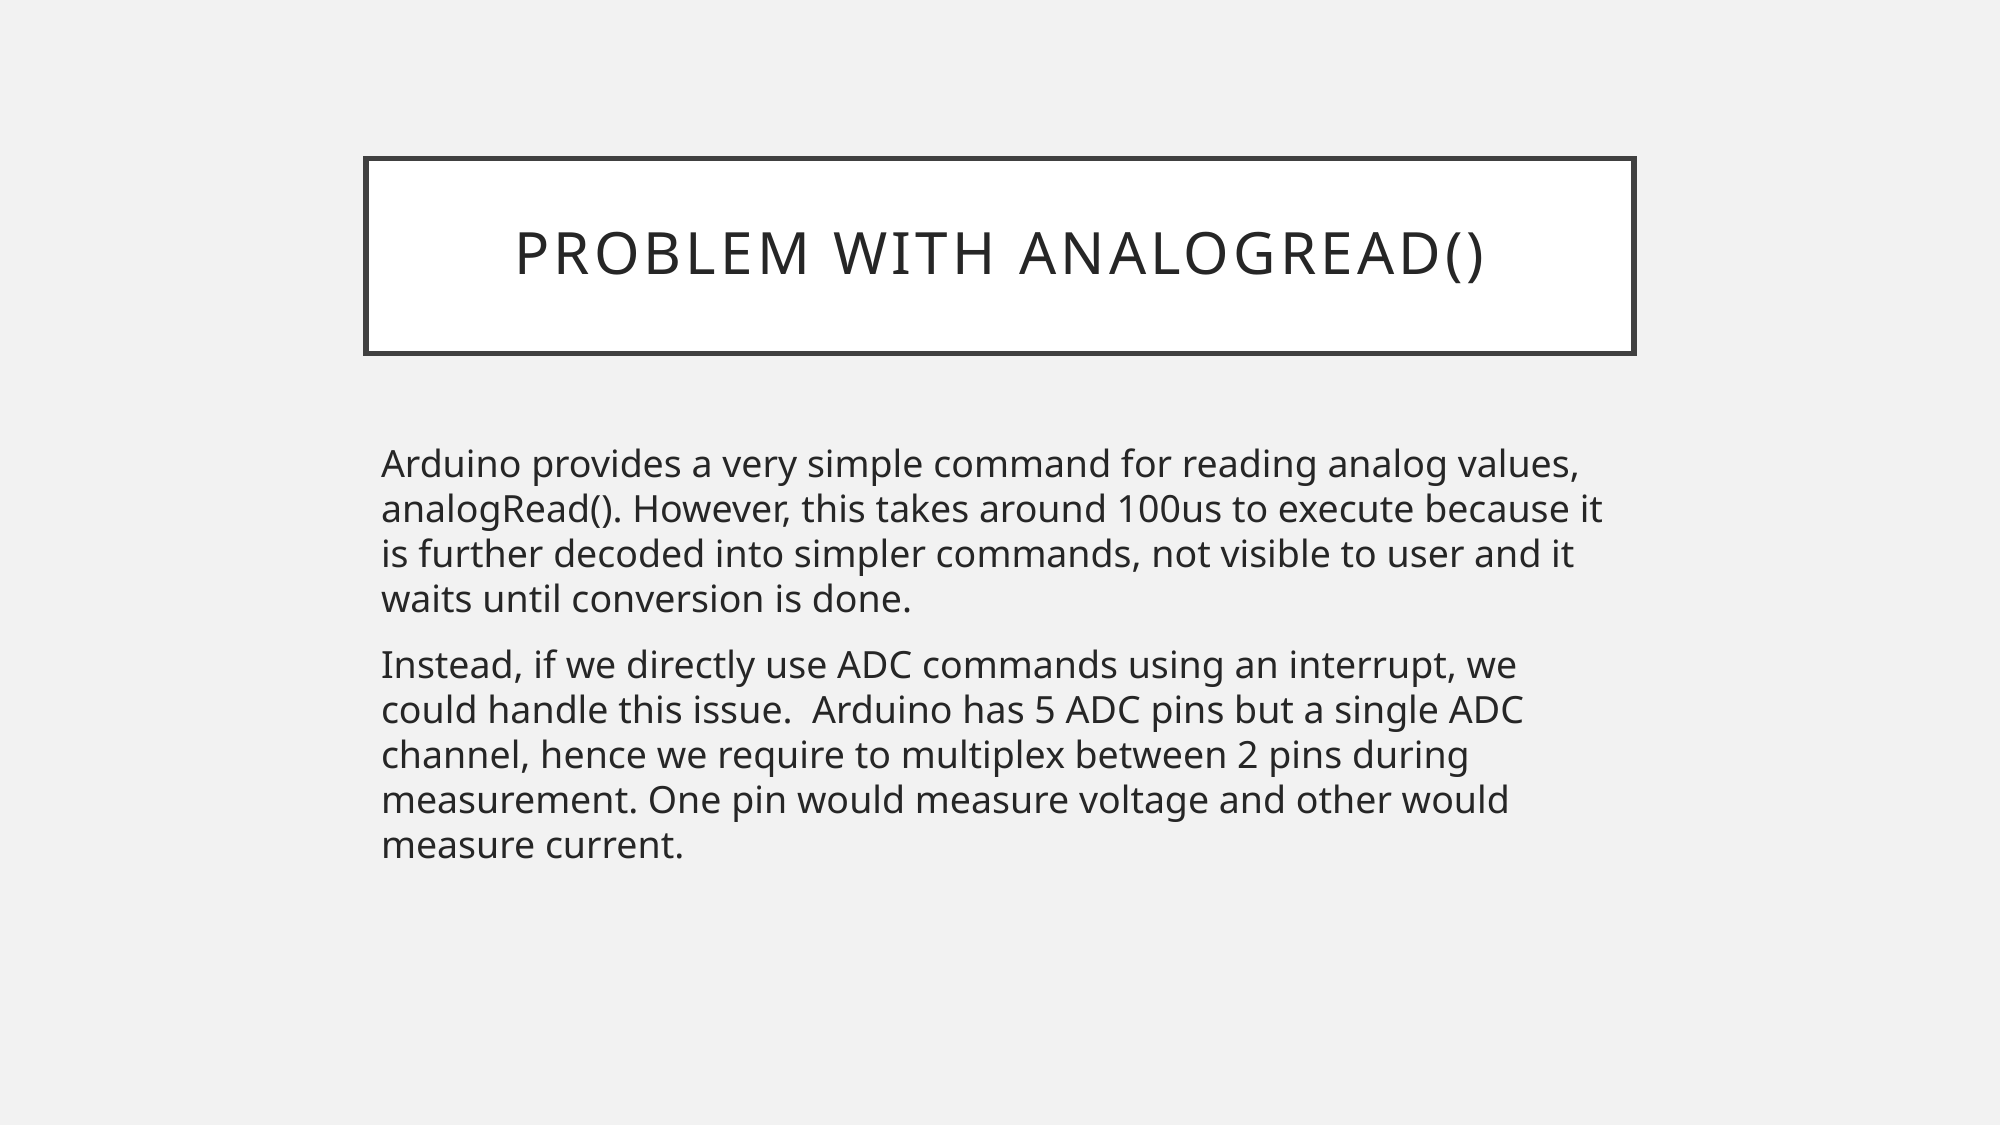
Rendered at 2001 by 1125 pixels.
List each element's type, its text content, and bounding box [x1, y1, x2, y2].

title Problem with analogread() [366, 158, 1634, 354]
list Arduino provides a very simple command for reading analog values, analogRead(). However, this takes around 100us to execute because it is further decoded into simpler commands, not visible to user and it waits until conversion is done. Instead, if we directly use ADC commands using an interrupt, we could handle this issue. Arduino has 5 ADC pins but a single ADC channel, hence we require to multiplex between 2 pins during measurement. One pin would measure voltage and other would measure current. [366, 432, 1634, 942]
